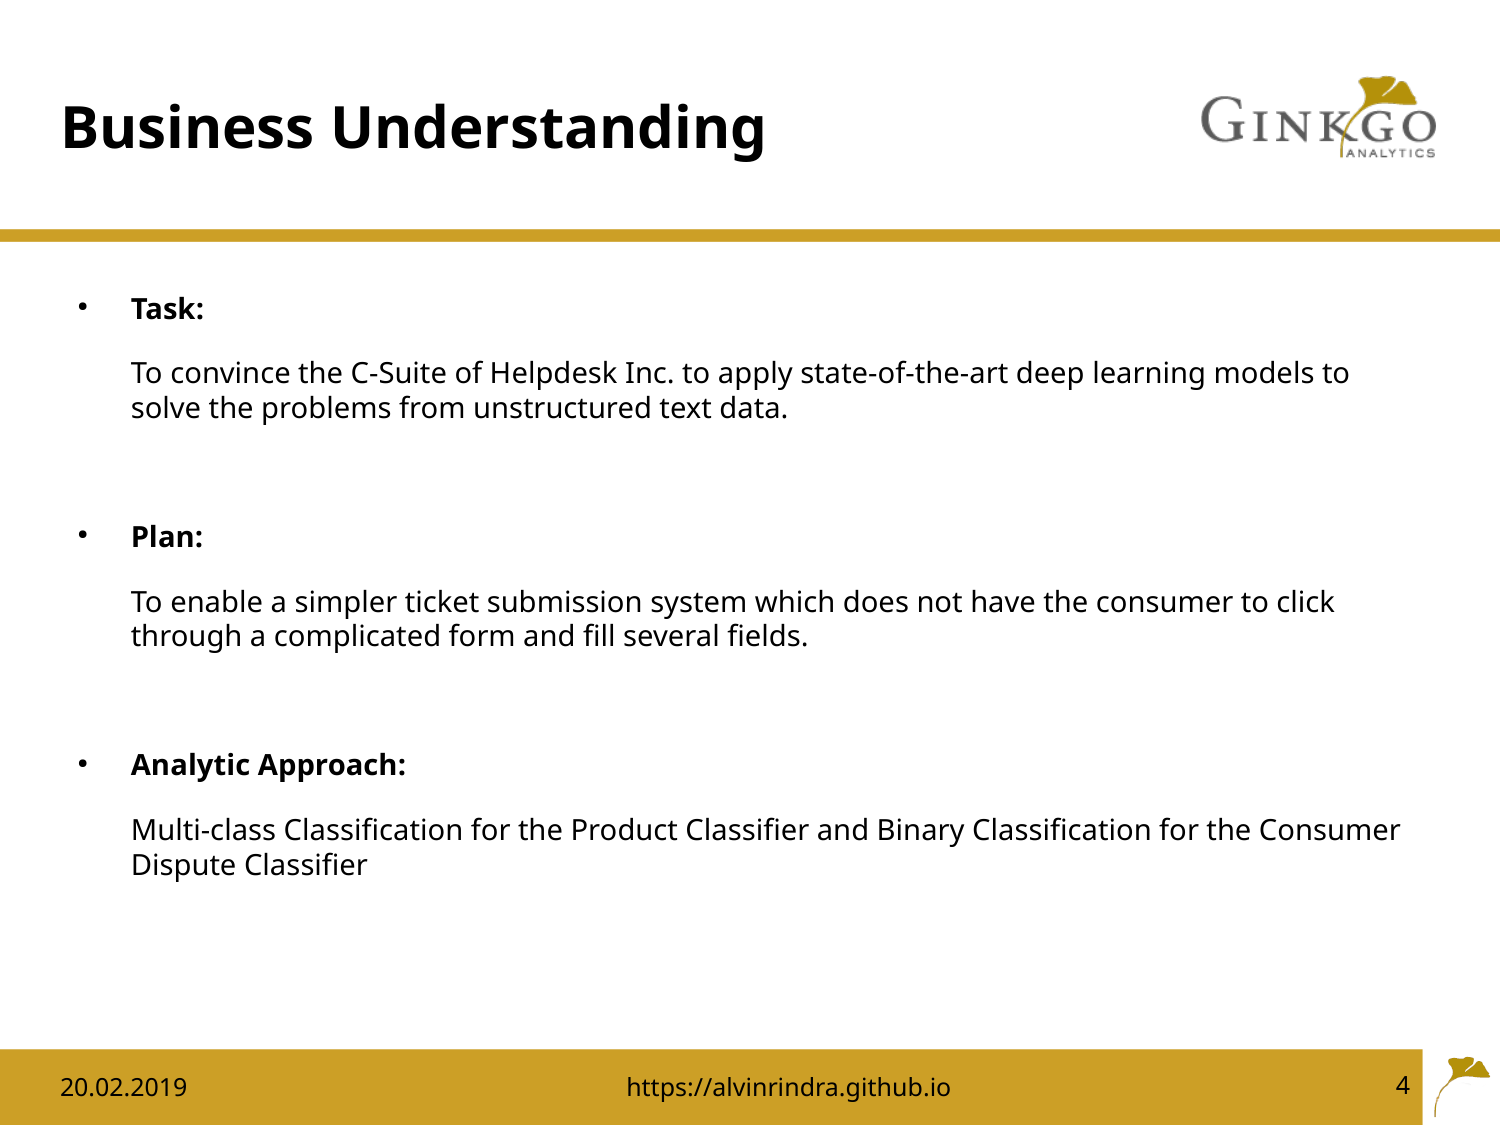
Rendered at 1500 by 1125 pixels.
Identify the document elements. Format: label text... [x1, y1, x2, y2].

text_box https://alvinrindra.github.io [266, 1056, 993, 1117]
text_box 20.02.2019 [60, 1056, 266, 1117]
list Task: To convince the C-Suite of Helpdesk Inc. to apply state-of-the-art deep learning models to solve the problems from unstructured text data. Plan: To enable a simpler ticket submission system which does not have the consumer to click through a complicated form and fill several fields. Analytic Approach: Multi-class Classification for the Product Classifier and Binary Classification for the Consumer Dispute Classifier [60, 289, 1425, 1081]
list Business Understanding [60, 90, 1054, 274]
picture [0, 0, 1500, 1125]
text_box <number> [1196, 1056, 1425, 1117]
